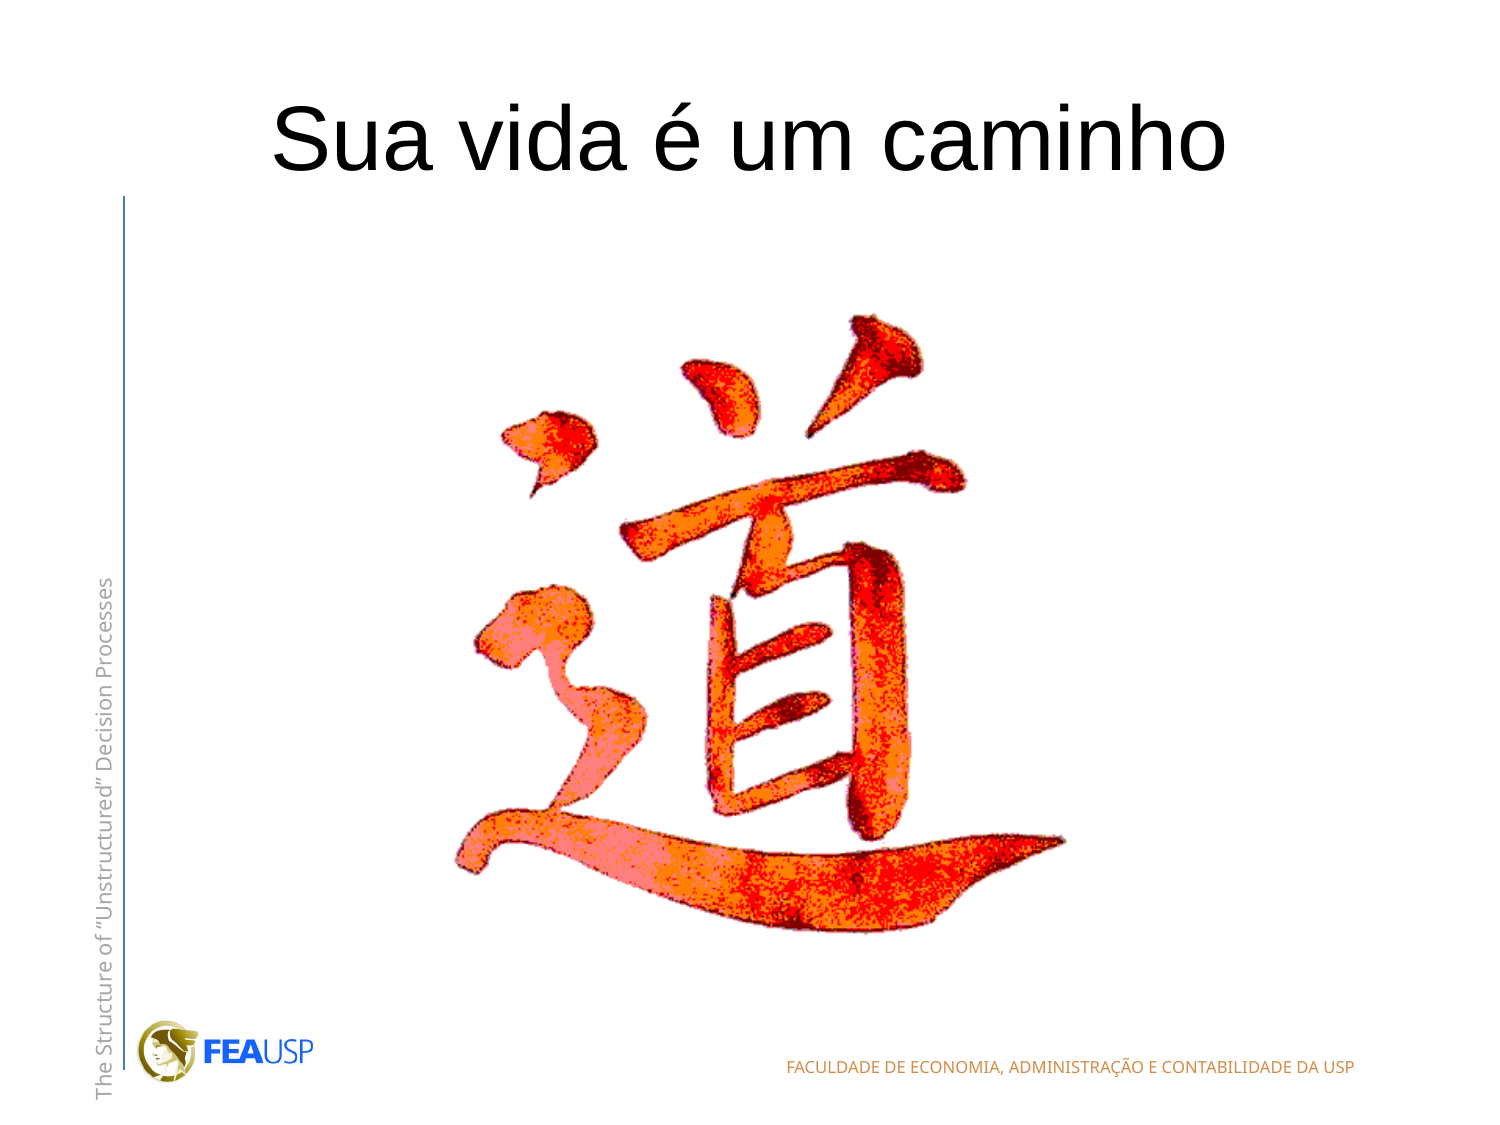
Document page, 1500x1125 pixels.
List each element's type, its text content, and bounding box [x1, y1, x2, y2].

picture [135, 1020, 313, 1084]
picture [350, 201, 1165, 1010]
title Sua vida é um caminho [75, 44, 1425, 233]
